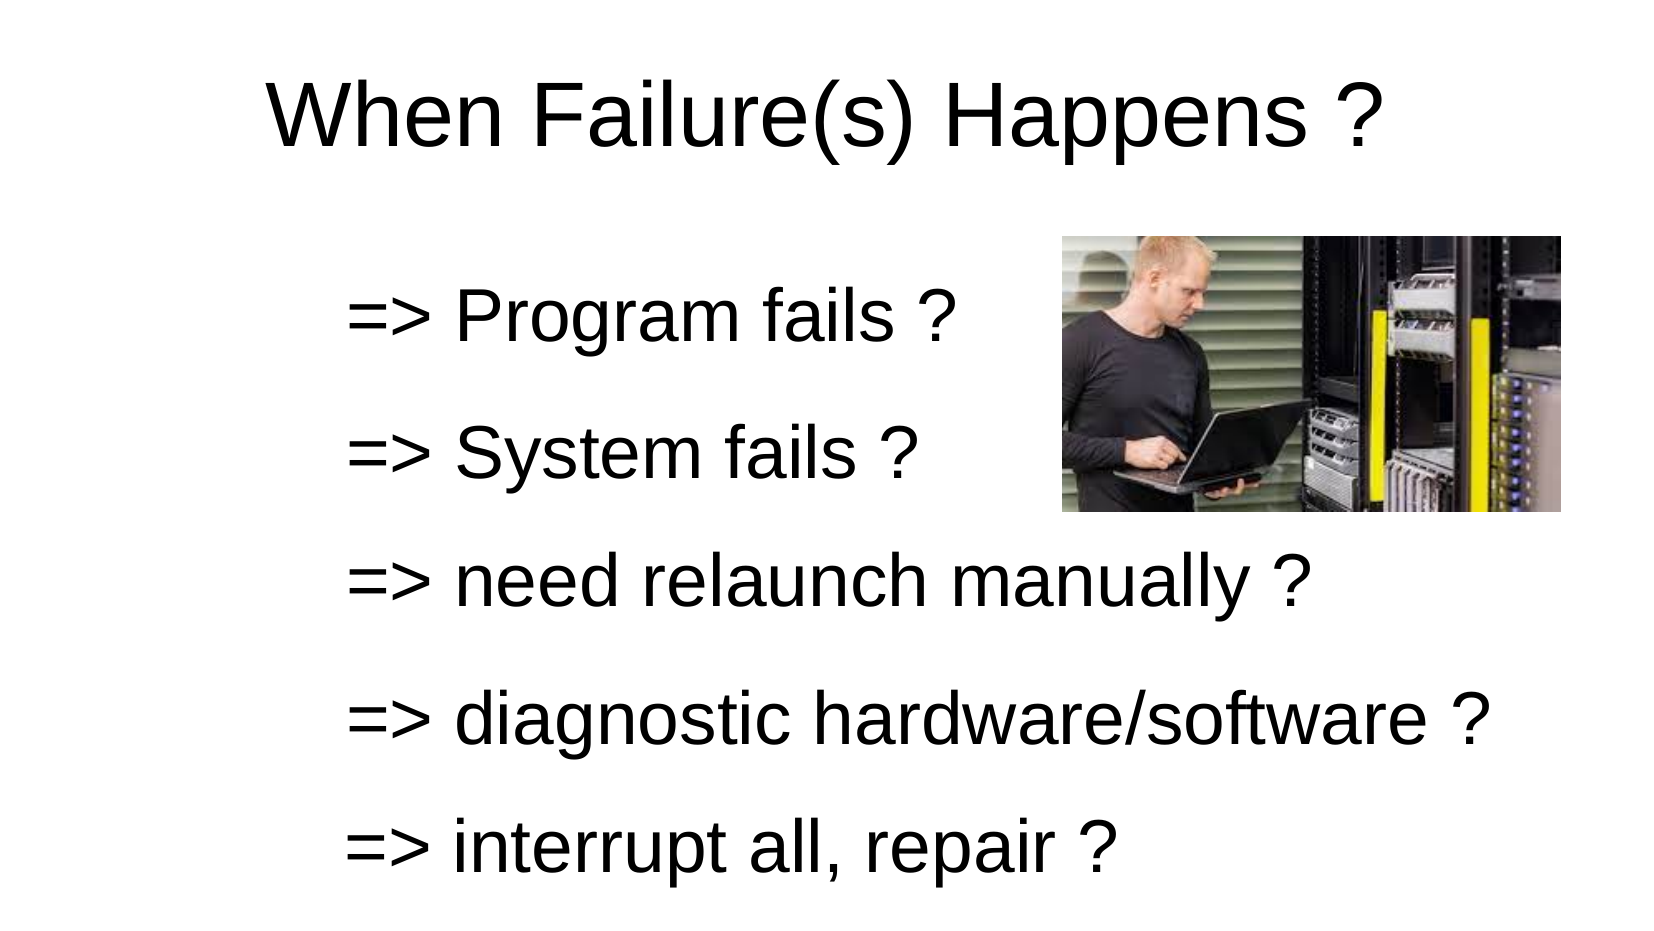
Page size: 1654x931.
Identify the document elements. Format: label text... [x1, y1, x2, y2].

text_box => System fails ? [331, 403, 937, 502]
picture [1062, 236, 1561, 512]
text_box => Program fails ? [331, 265, 974, 365]
title When Failure(s) Happens ? [82, 37, 1571, 193]
text_box => diagnostic hardware/software ? [331, 668, 1508, 768]
text_box => interrupt all, repair ? [329, 797, 1135, 897]
text_box => need relaunch manually ? [331, 531, 1329, 631]
